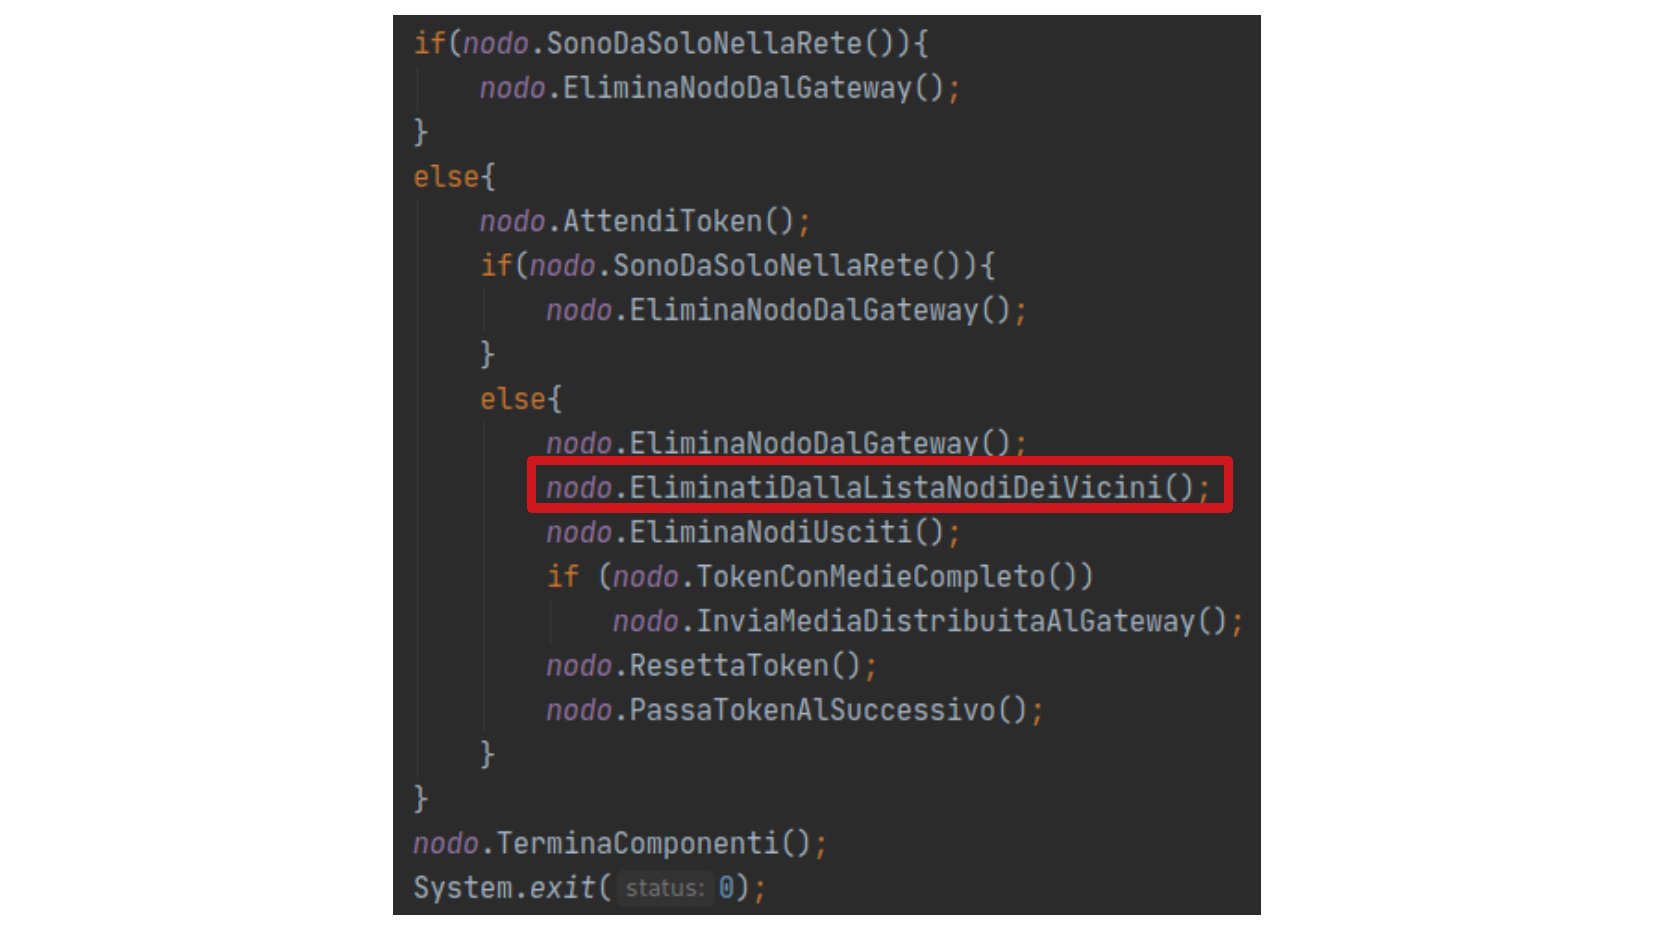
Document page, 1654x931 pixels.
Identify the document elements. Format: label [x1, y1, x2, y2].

picture [393, 15, 1261, 915]
